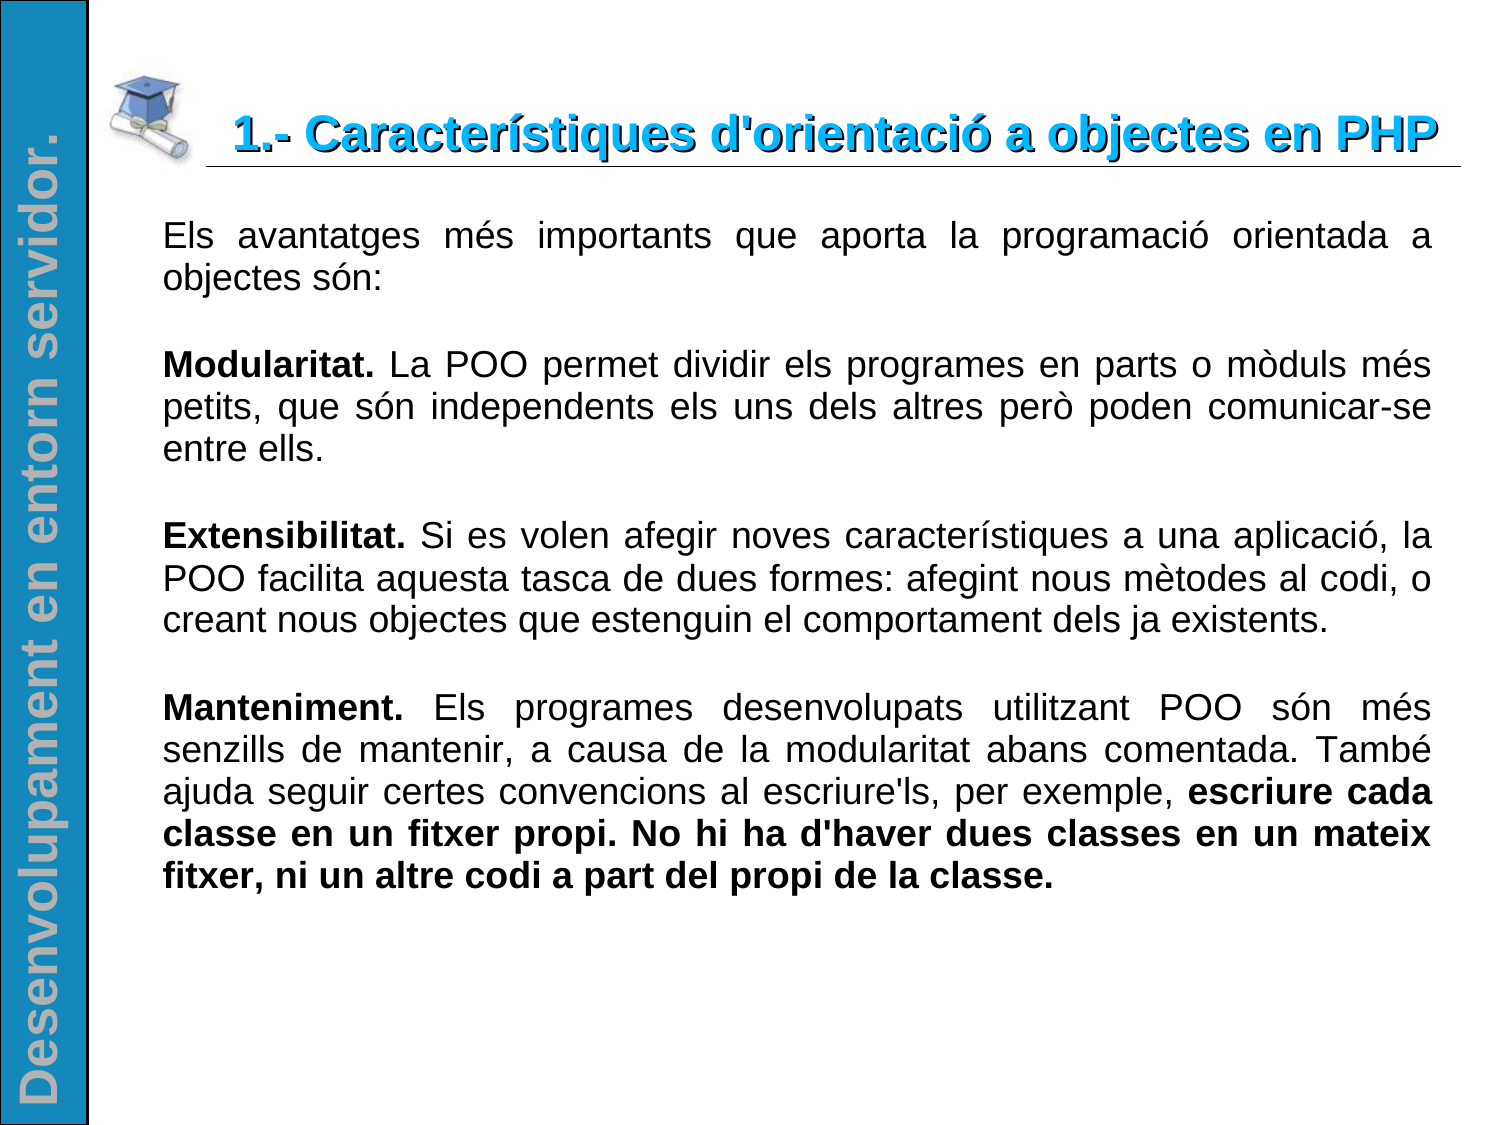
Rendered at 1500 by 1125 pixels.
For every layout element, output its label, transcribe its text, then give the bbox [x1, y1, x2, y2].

picture [93, 61, 206, 174]
text_box Els avantatges més importants que aporta la programació orientada a objectes són: Modularitat. La POO permet dividir els programes en parts o mòduls més petits, que són independents els uns dels altres però poden comunicar-se entre ells. Extensibilitat. Si es volen afegir noves característiques a una aplicació, la POO facilita aquesta tasca de dues formes: afegint nous mètodes al codi, o creant nous objectes que estenguin el comportament dels ja existents. Manteniment. Els programes desenvolupats utilitzant POO són més senzills de mantenir, a causa de la modularitat abans comentada. També ajuda seguir certes convencions al escriure'ls, per exemple, escriure cada classe en un fitxer propi. No hi ha d'haver dues classes en un mateix fitxer, ni un altre codi a part del propi de la classe. [147, 206, 1447, 904]
title 1.- Característiques d'orientació a objectes en PHP [206, 88, 1447, 178]
